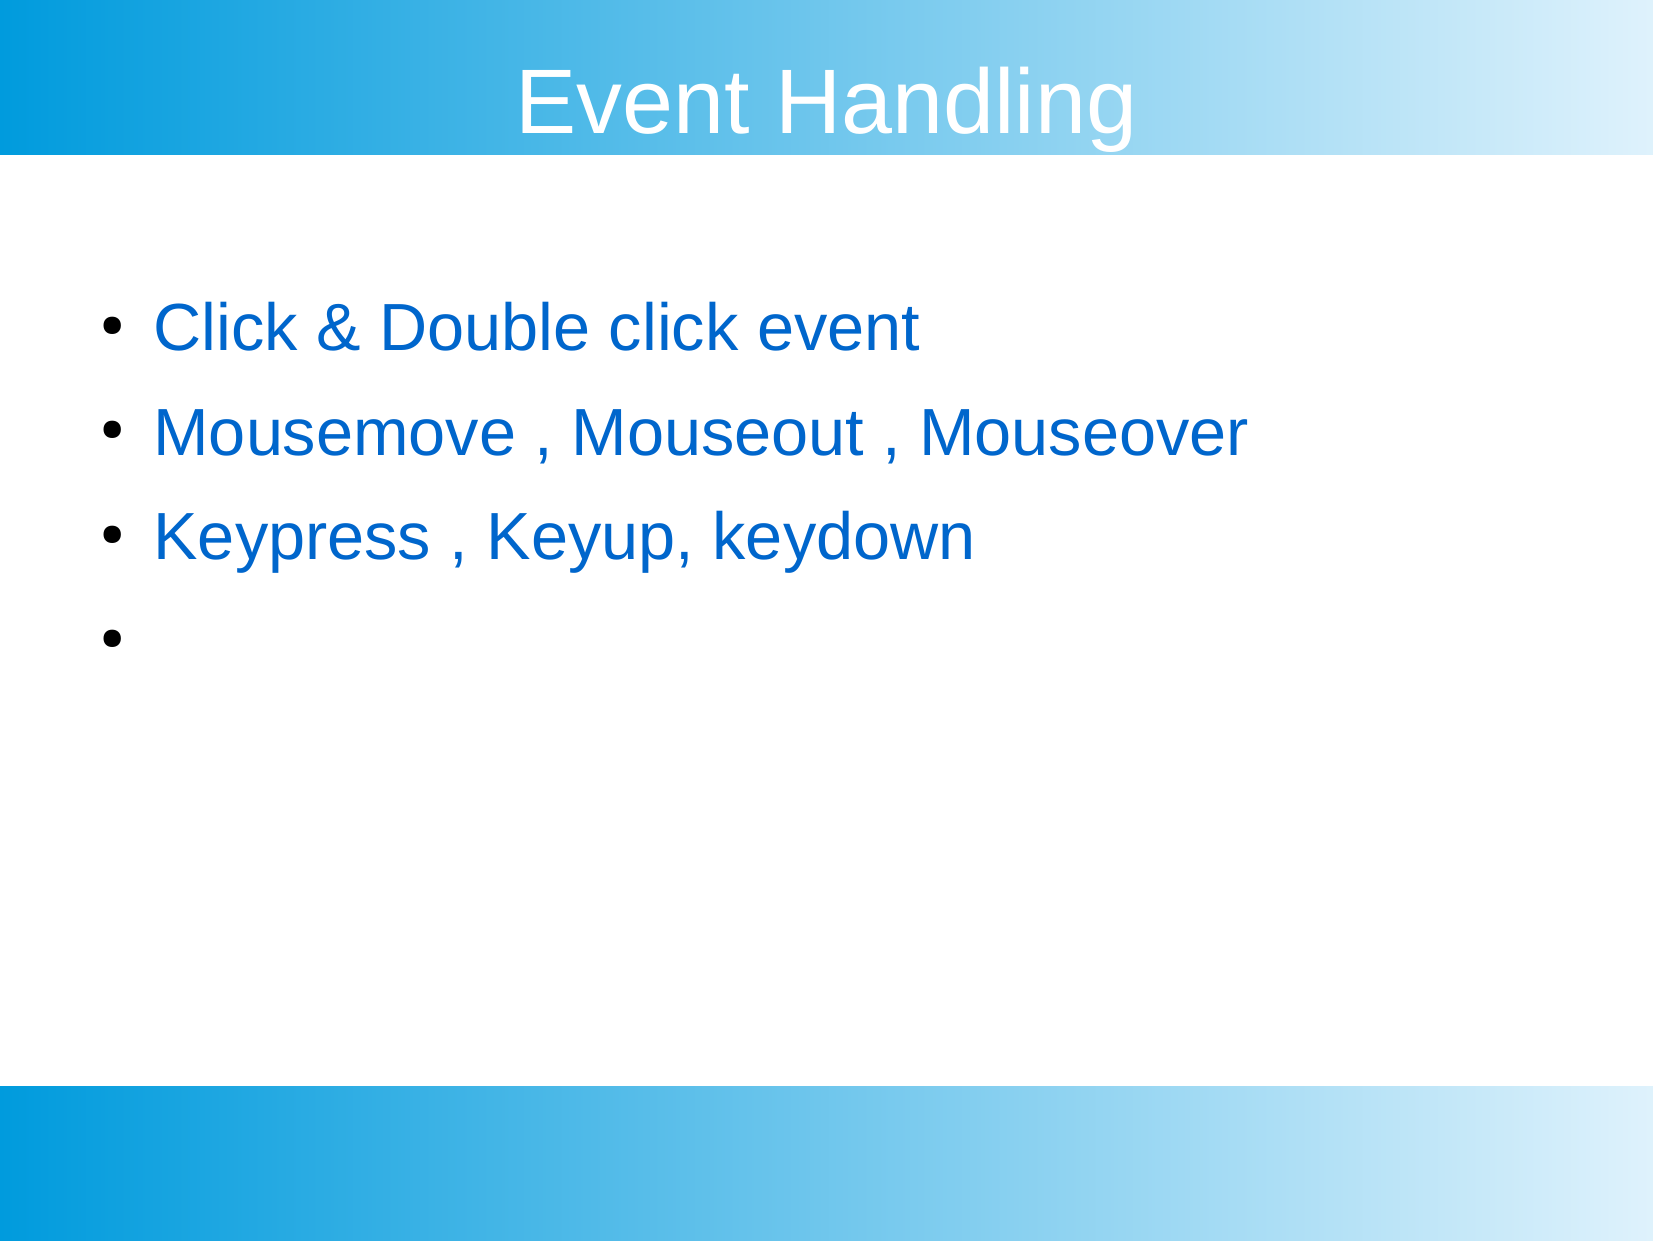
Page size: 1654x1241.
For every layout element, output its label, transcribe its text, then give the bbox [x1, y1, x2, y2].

list Click & Double click event Mousemove , Mouseout , Mouseover Keypress , Keyup, keydown [82, 290, 1571, 1010]
title Event Handling [82, 49, 1571, 155]
